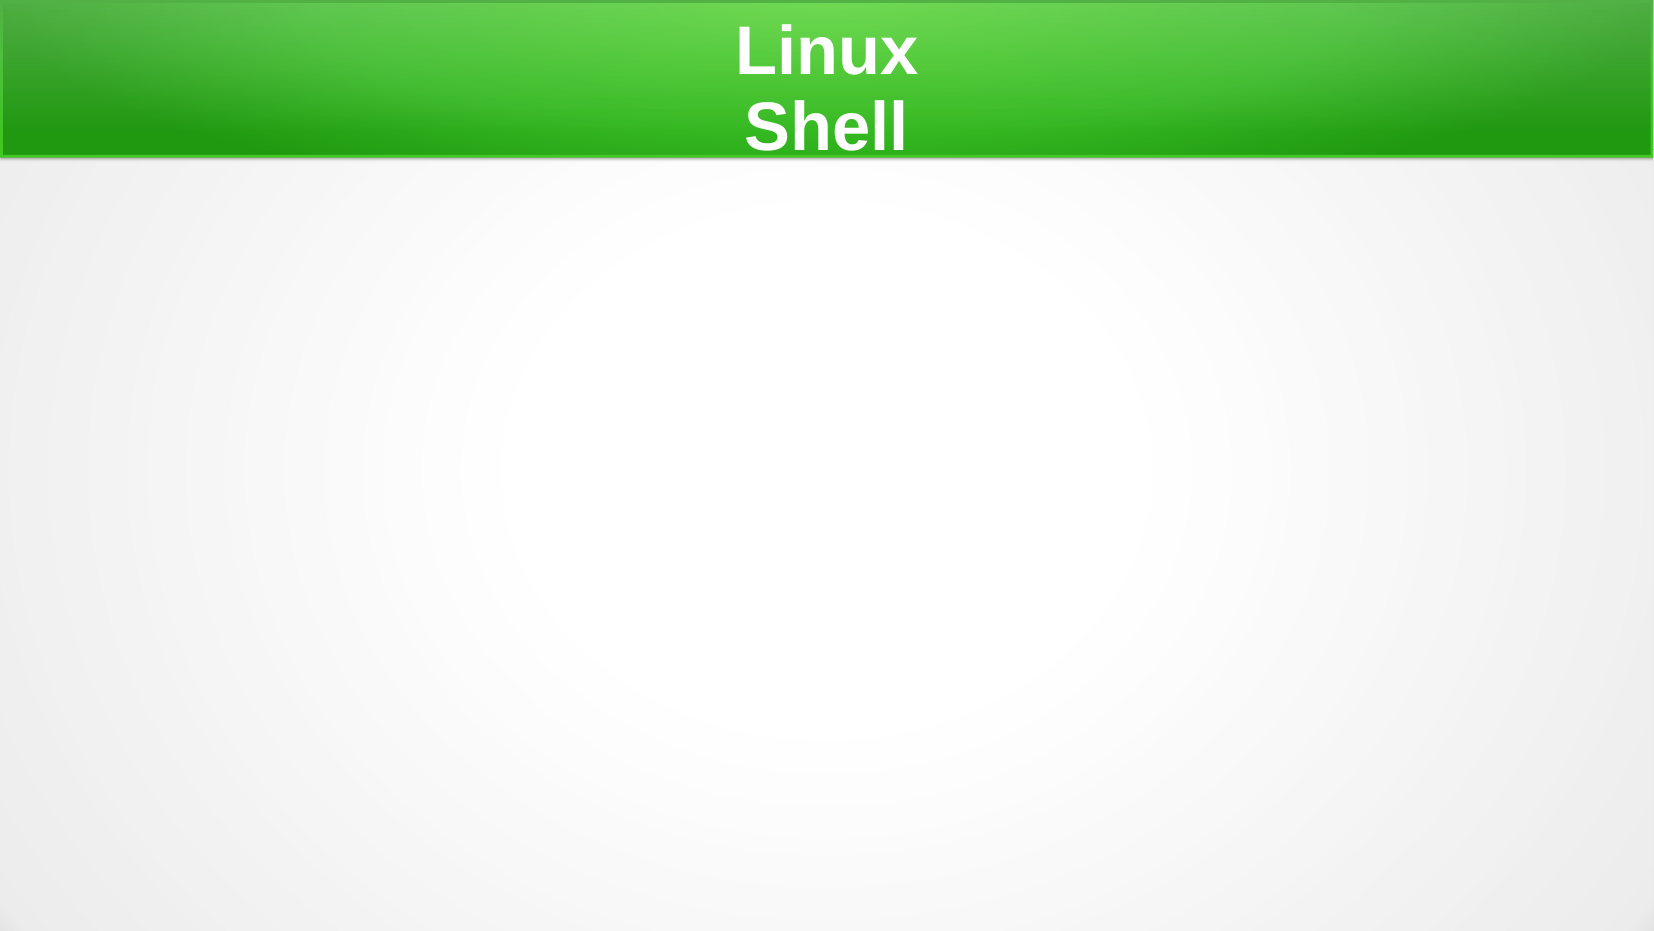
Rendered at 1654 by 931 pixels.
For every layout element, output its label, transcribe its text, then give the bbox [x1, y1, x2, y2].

title Linux Shell [82, 12, 1571, 166]
